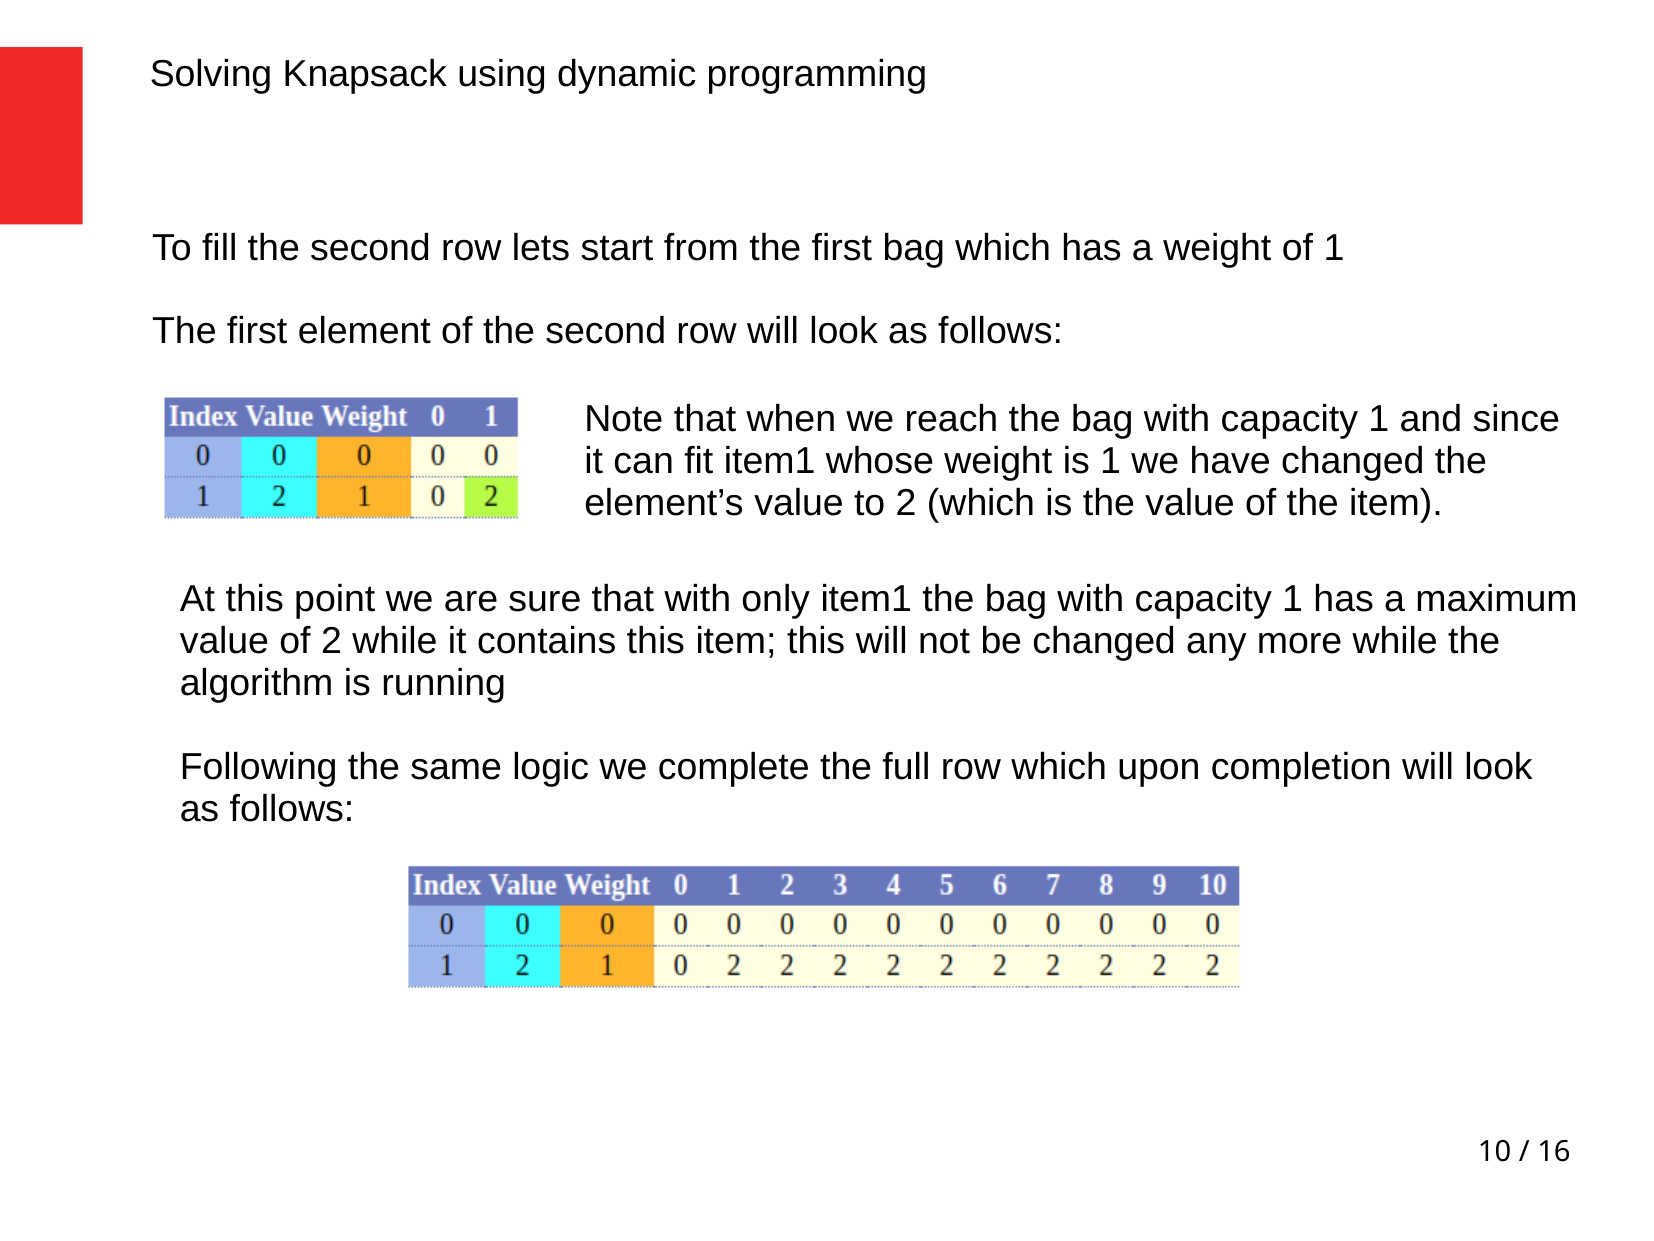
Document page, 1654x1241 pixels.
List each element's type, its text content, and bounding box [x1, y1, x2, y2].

picture [404, 857, 1252, 999]
picture [157, 390, 526, 526]
text_box At this point we are sure that with only item1 the bag with capacity 1 has a maximum value of 2 while it contains this item; this will not be changed any more while the algorithm is running Following the same logic we complete the full row which upon completion will look as follows: [165, 570, 1594, 837]
text_box Note that when we reach the bag with capacity 1 and since it can fit item1 whose weight is 1 we have changed the element’s value to 2 (which is the value of the item). [569, 390, 1586, 531]
text_box To fill the second row lets start from the first bag which has a weight of 1 The first element of the second row will look as follows: [137, 218, 1516, 451]
text_box Solving Knapsack using dynamic programming [135, 45, 961, 102]
